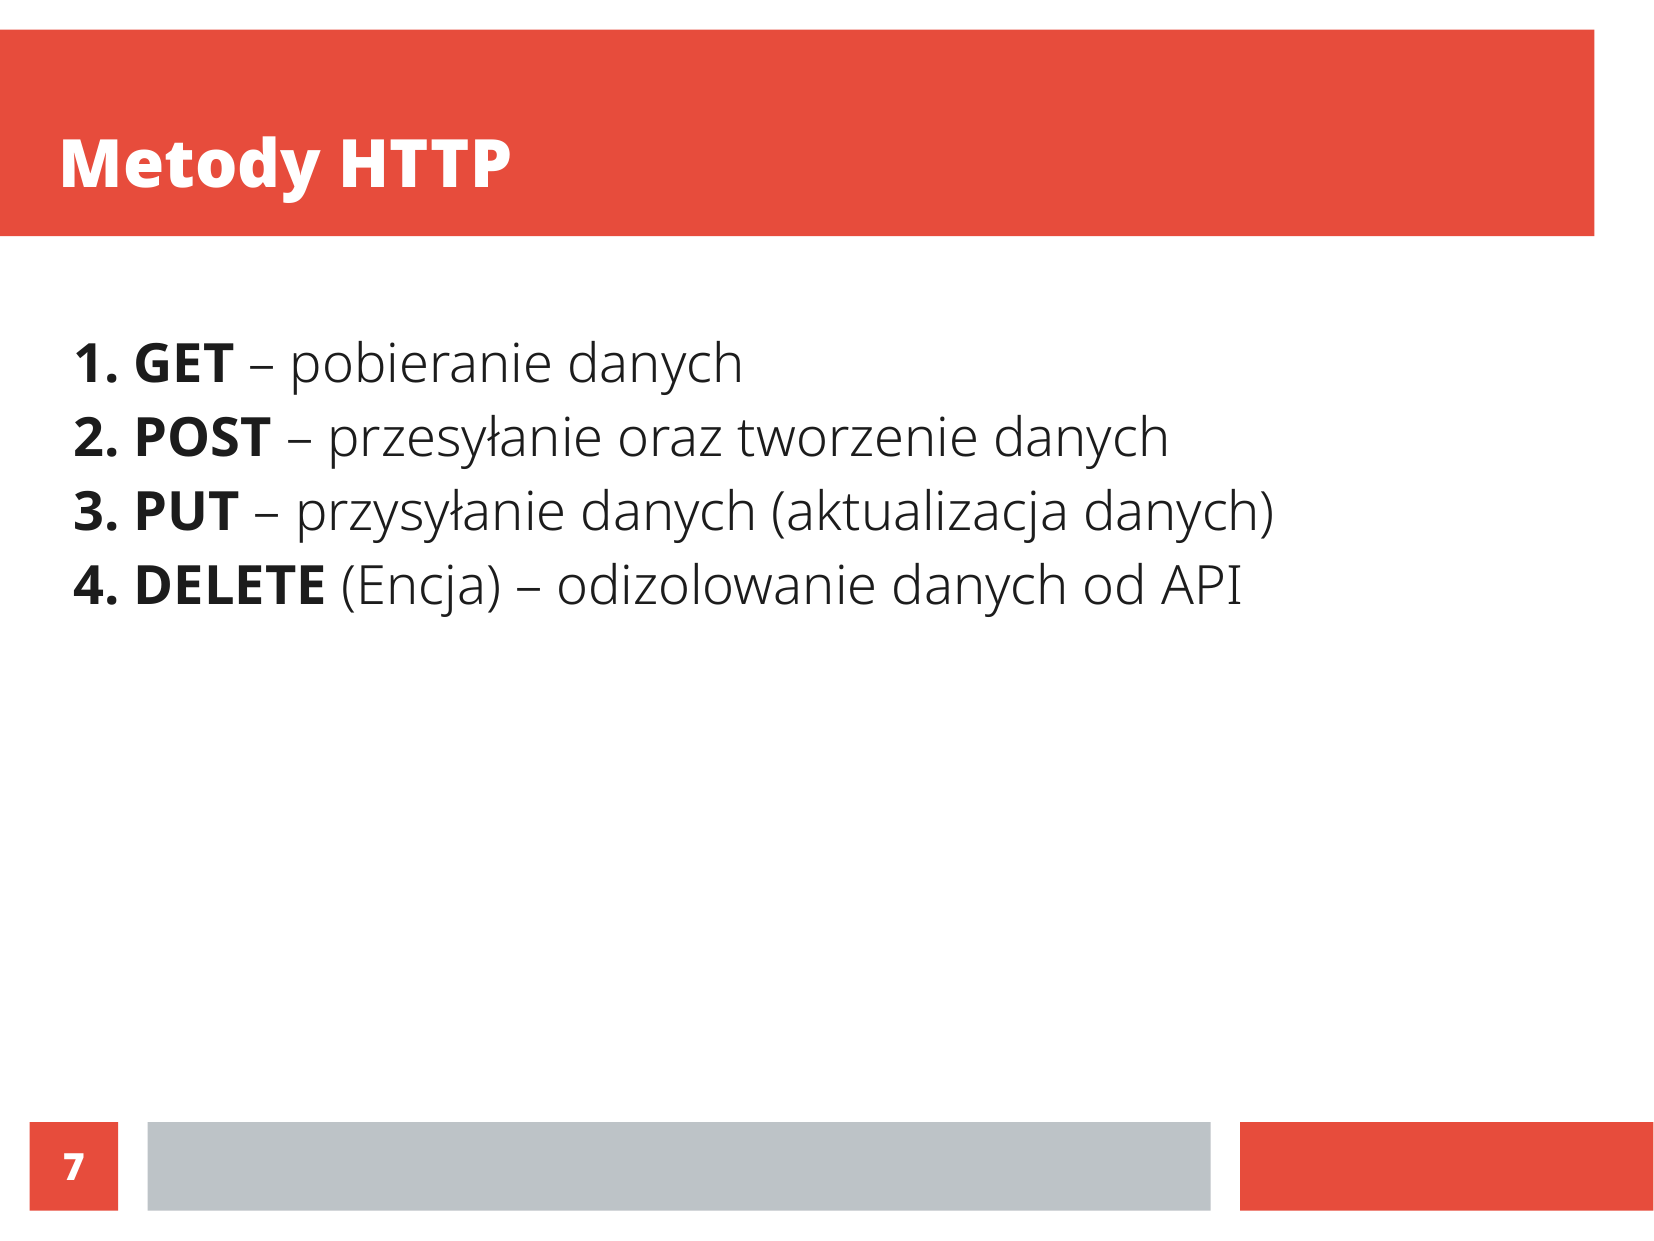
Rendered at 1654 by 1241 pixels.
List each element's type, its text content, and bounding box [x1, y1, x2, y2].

subtitle 1. GET – pobieranie danych 2. POST – przesyłanie oraz tworzenie danych 3. PUT – przysyłanie danych (aktualizacja danych) 4. DELETE (Encja) – odizolowanie danych od API [59, 324, 1565, 1093]
title Metody HTTP [59, 59, 1595, 207]
